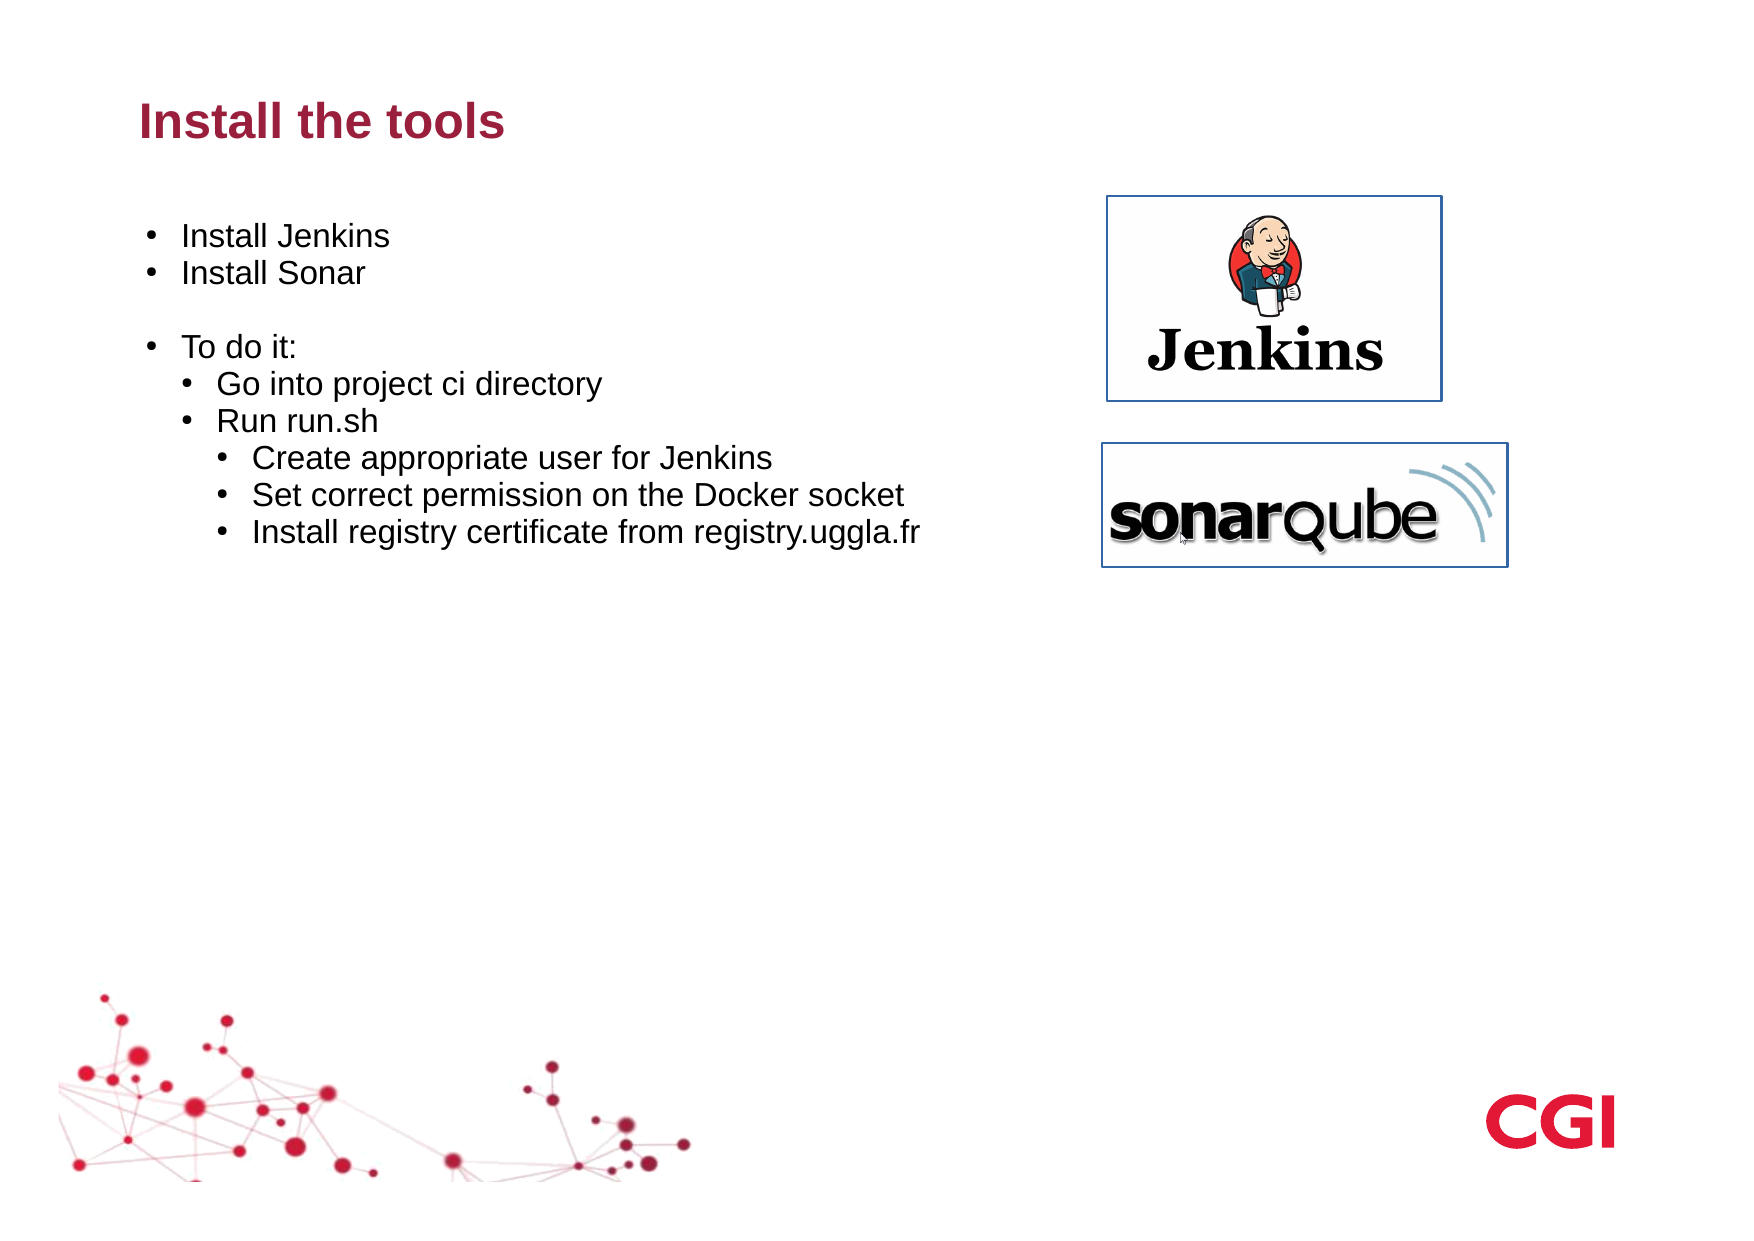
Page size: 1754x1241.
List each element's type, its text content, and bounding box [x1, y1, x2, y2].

picture [1108, 196, 1441, 400]
picture [1102, 443, 1507, 567]
picture [58, 965, 738, 1182]
text_box Install Jenkins Install Sonar To do it: Go into project ci directory Run run.sh Create appropriate user for Jenkins Set correct permission on the Docker socket Install registry certificate from registry.uggla.fr [130, 209, 945, 1005]
text_box Install the tools [138, 88, 1638, 240]
